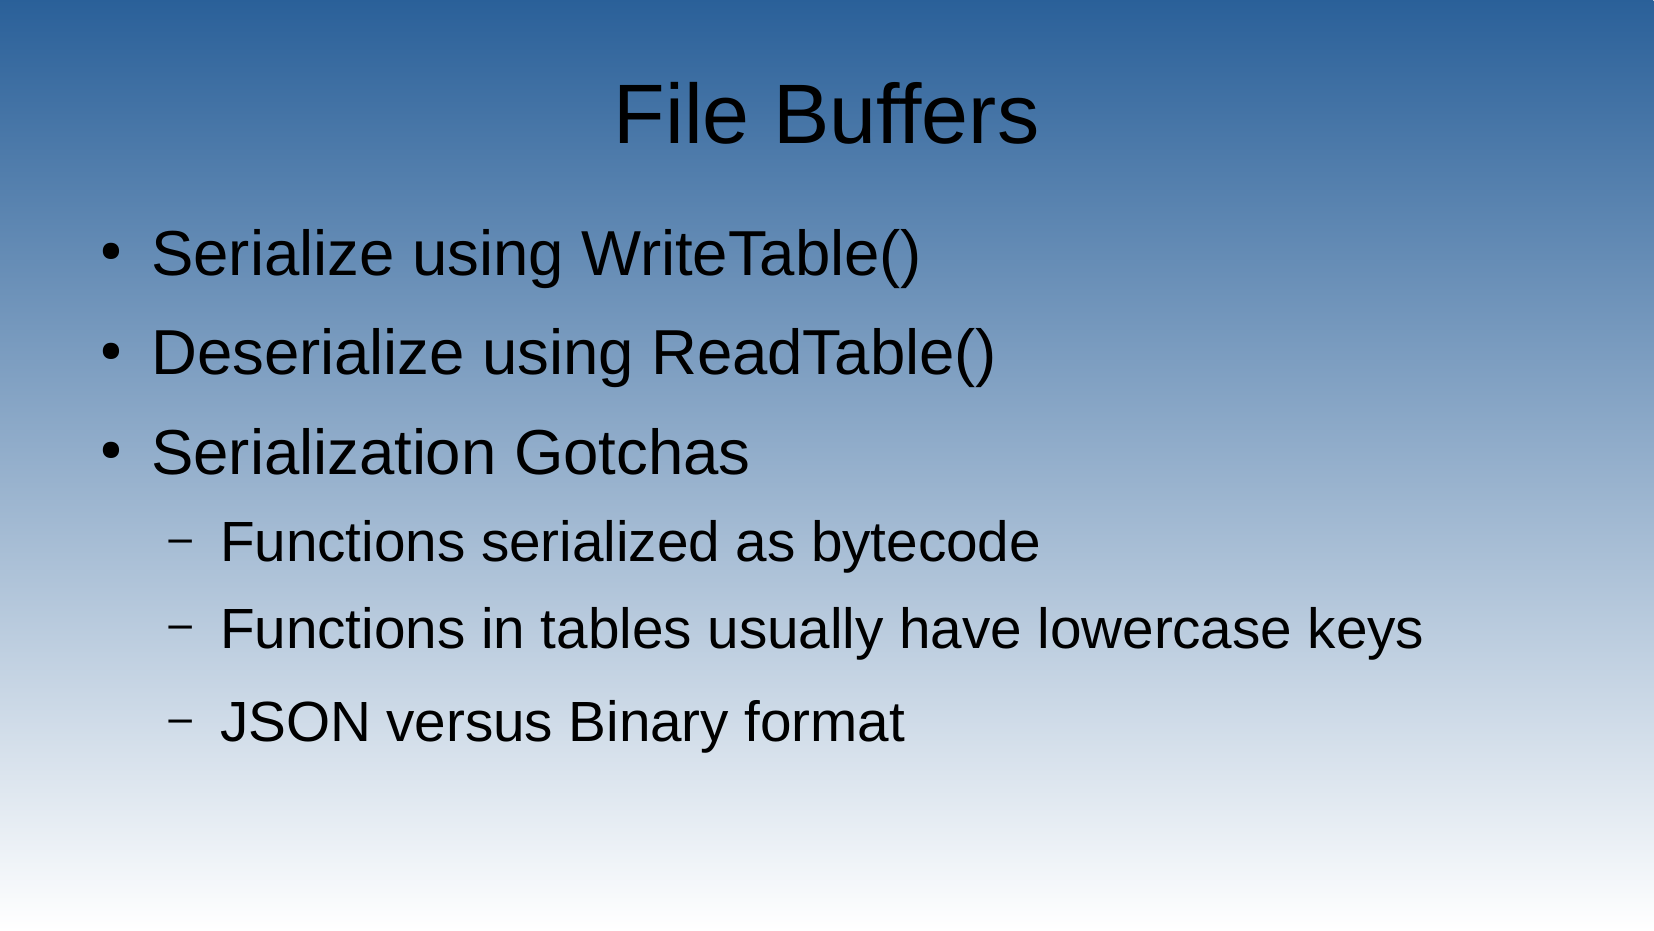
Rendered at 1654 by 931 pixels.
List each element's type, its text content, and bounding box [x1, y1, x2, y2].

list Serialize using WriteTable() Deserialize using ReadTable() Serialization Gotchas Functions serialized as bytecode Functions in tables usually have lowercase keys JSON versus Binary format [82, 217, 1571, 757]
title File Buffers [82, 37, 1571, 193]
